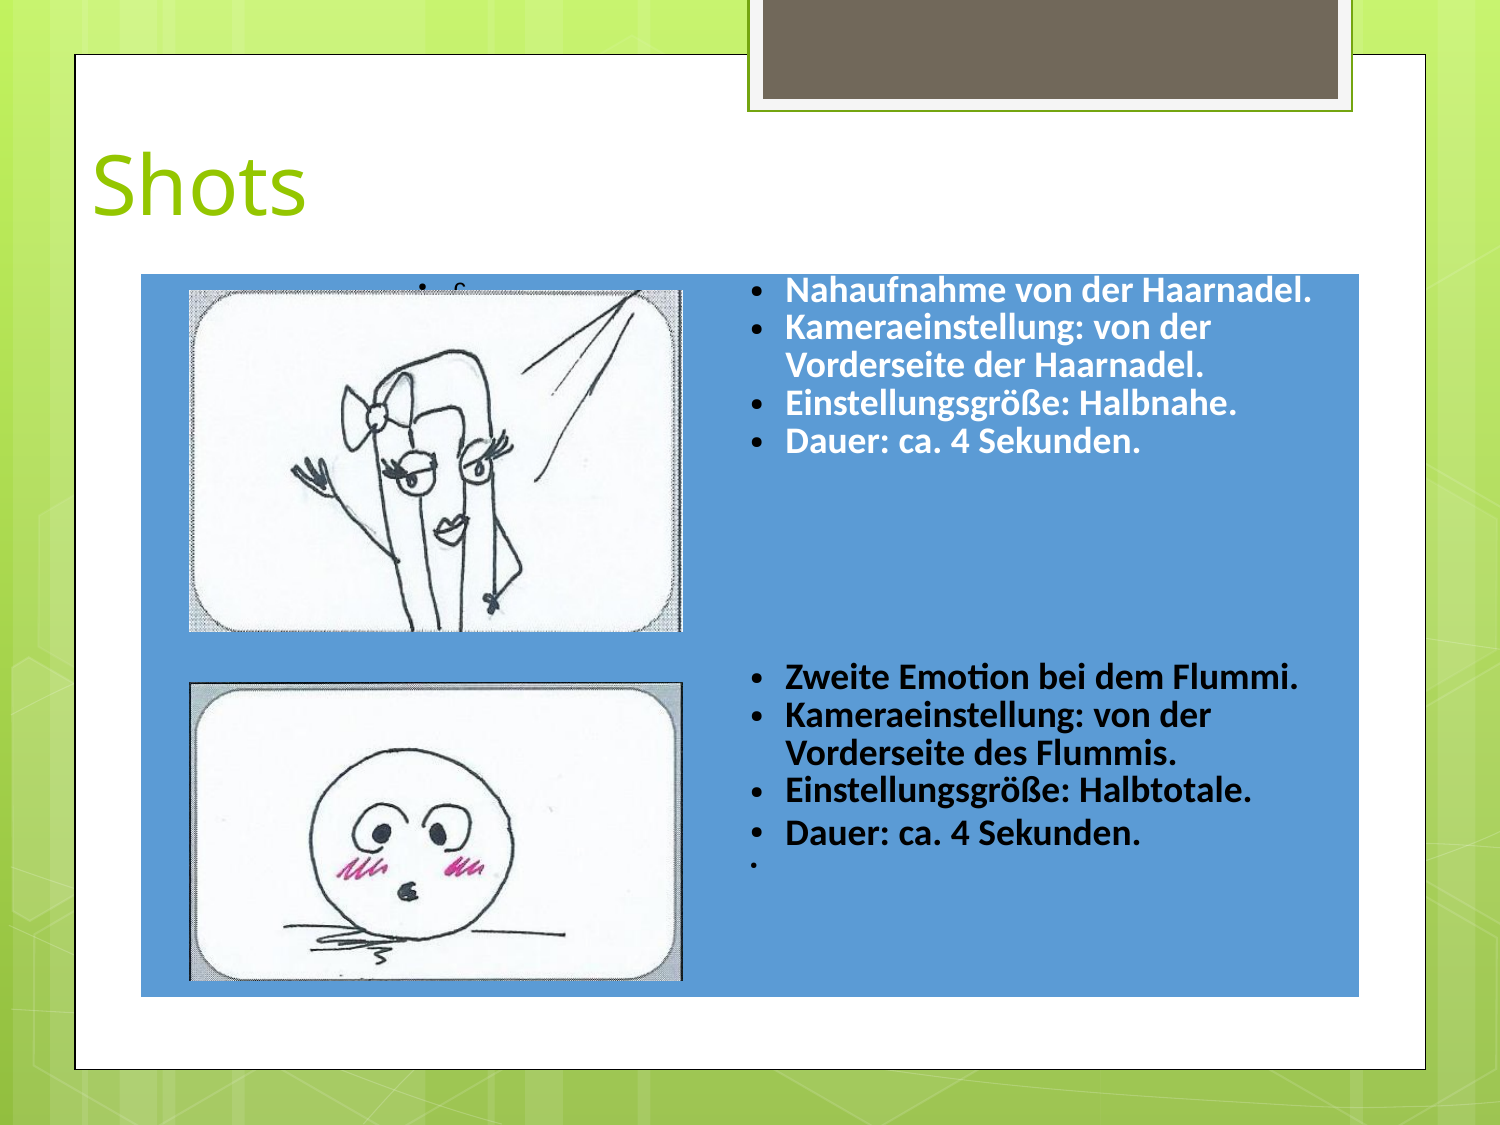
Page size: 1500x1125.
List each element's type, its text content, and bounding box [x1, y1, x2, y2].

table_cell [141, 661, 750, 997]
title Shots [76, 51, 1229, 240]
picture [189, 683, 683, 981]
table_header c [141, 274, 750, 661]
table_header Nahaufnahme von der Haarnadel. Kameraeinstellung: von der Vorderseite der Haarnadel. Einstellungsgröße: Halbnahe. Dauer: ca. 4 Sekunden. [750, 274, 1359, 661]
picture [189, 290, 683, 632]
table_cell Zweite Emotion bei dem Flummi. Kameraeinstellung: von der Vorderseite des Flummis. Einstellungsgröße: Halbtotale. Dauer: ca. 4 Sekunden. [750, 661, 1359, 997]
